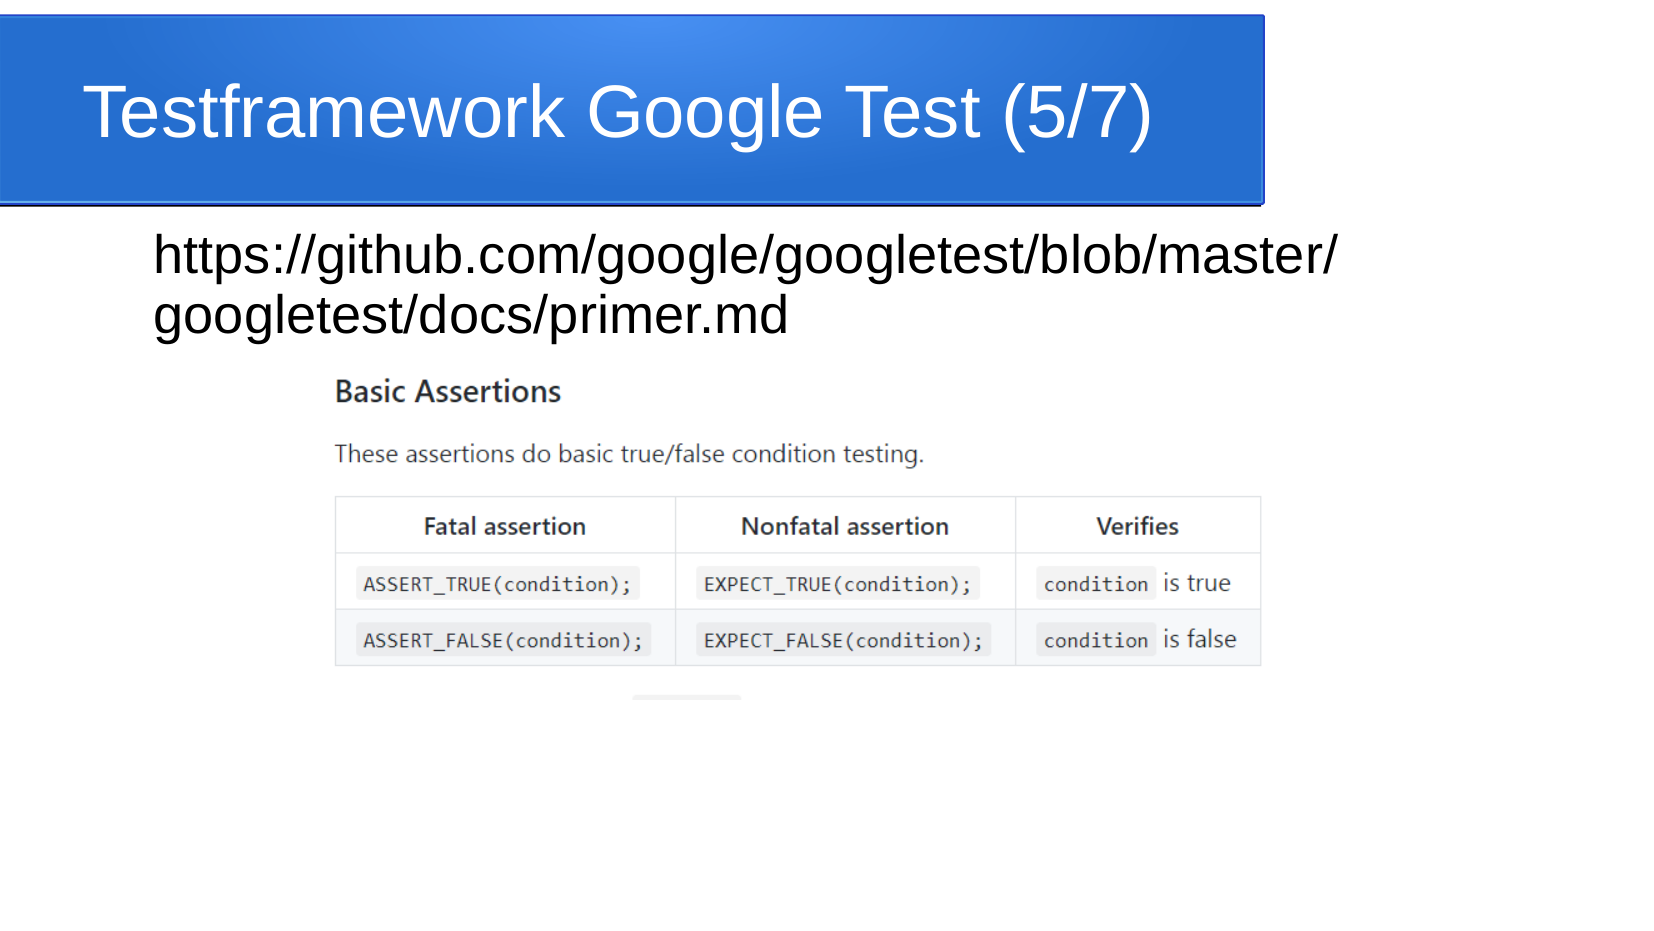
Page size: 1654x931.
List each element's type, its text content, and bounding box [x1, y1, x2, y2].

list https://github.com/google/googletest/blob/master/googletest/docs/primer.md [82, 224, 1571, 764]
picture [310, 351, 1354, 700]
title Testframework Google Test (5/7) [82, 35, 1235, 189]
